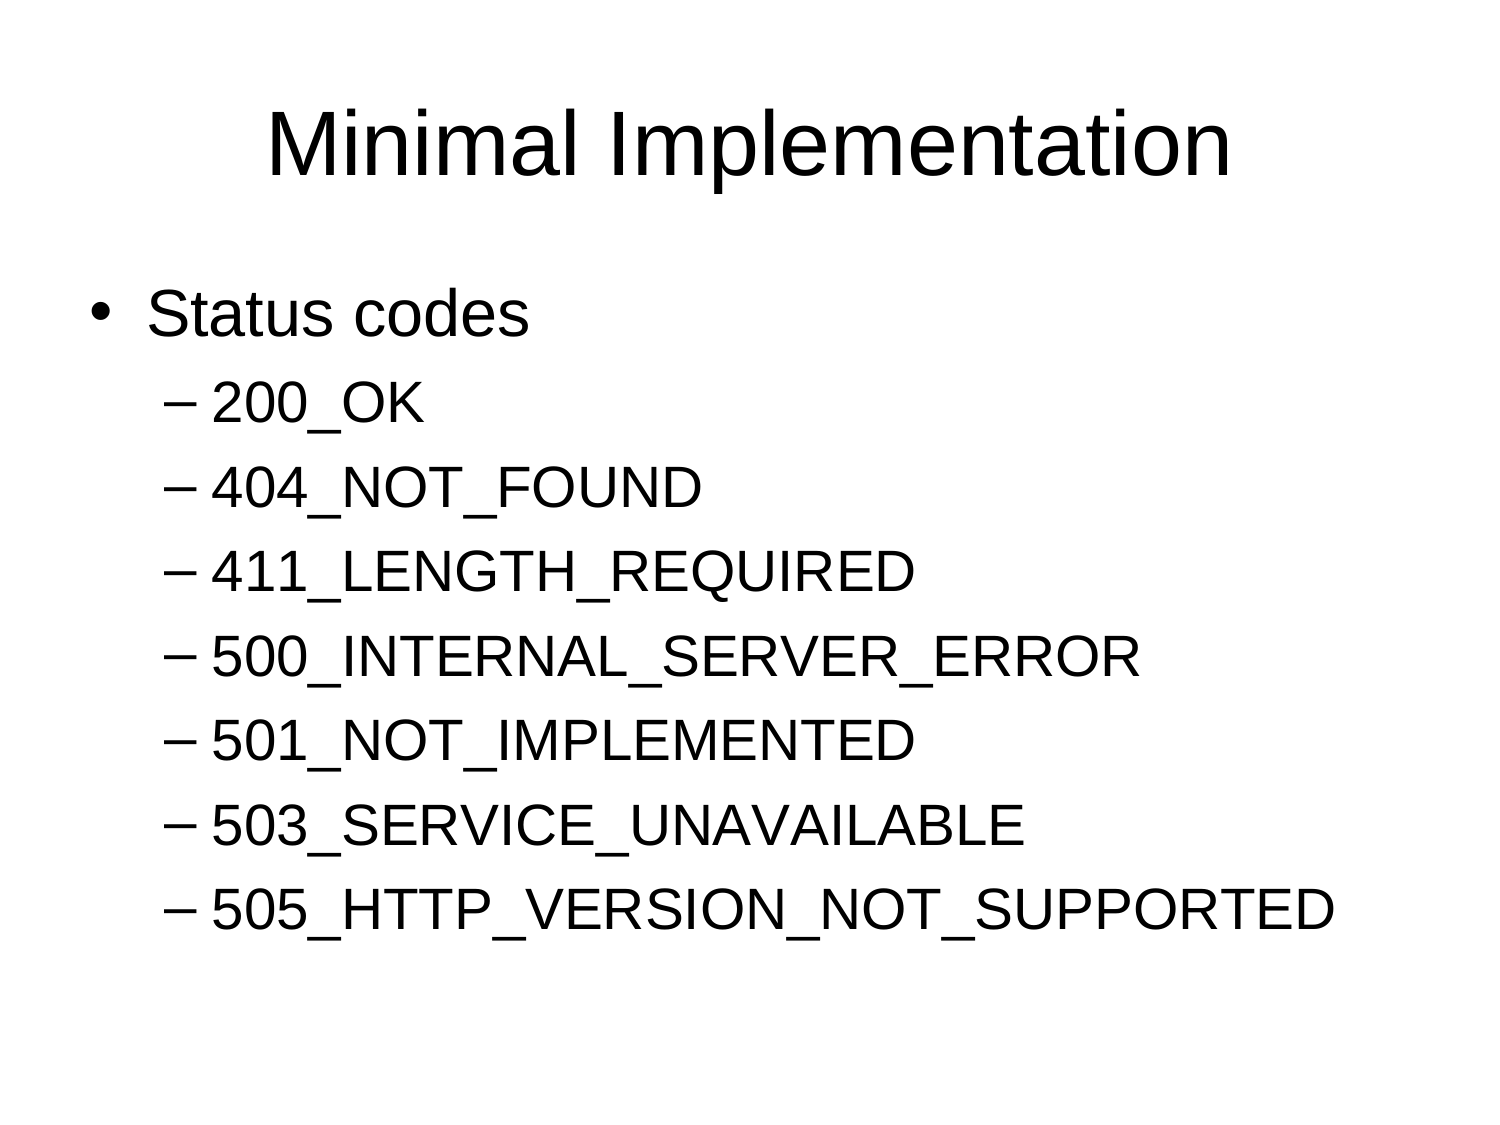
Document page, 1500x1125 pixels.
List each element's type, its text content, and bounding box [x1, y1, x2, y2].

title Minimal Implementation [75, 45, 1426, 233]
list Status codes 200_OK 404_NOT_FOUND 411_LENGTH_REQUIRED 500_INTERNAL_SERVER_ERROR 501_NOT_IMPLEMENTED 503_SERVICE_UNAVAILABLE 505_HTTP_VERSION_NOT_SUPPORTED [75, 262, 1426, 1005]
